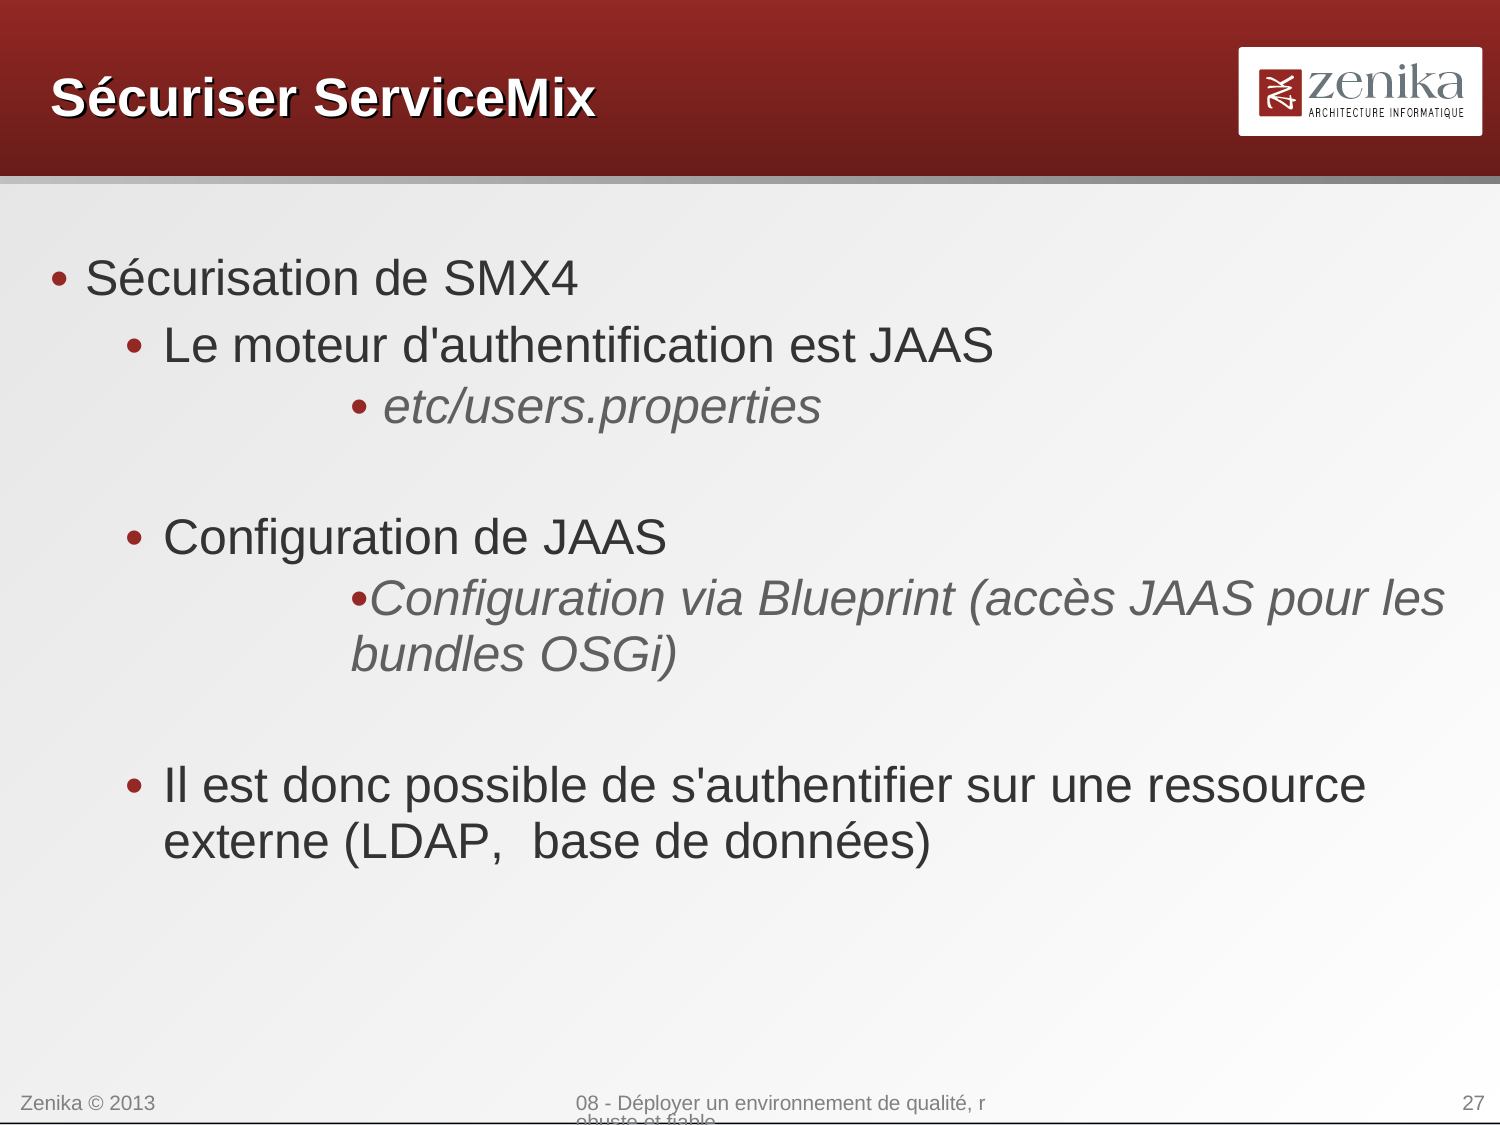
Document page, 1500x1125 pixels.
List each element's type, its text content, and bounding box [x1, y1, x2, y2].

picture [1257, 58, 1464, 125]
list Sécurisation de SMX4 Le moteur d'authentification est JAAS etc/users.properties Configuration de JAAS Configuration via Blueprint (accès JAAS pour les bundles OSGi) Il est donc possible de s'authentifier sur une ressource externe (LDAP, base de données) [50, 250, 1477, 1064]
title Sécuriser ServiceMix [50, 22, 1206, 172]
